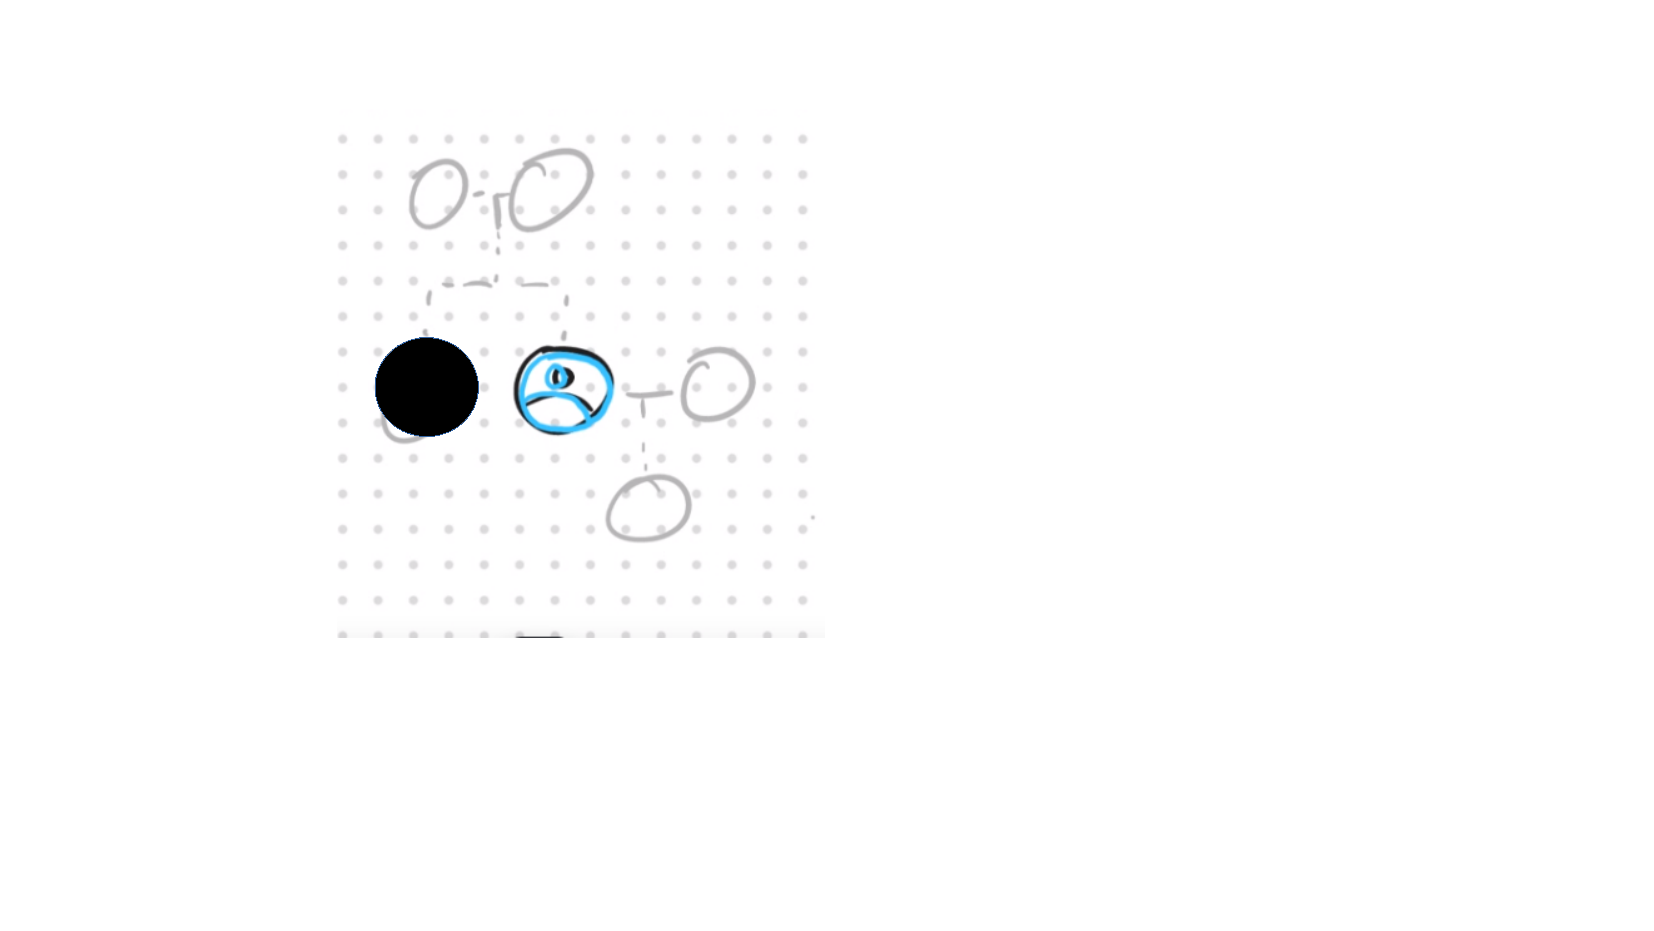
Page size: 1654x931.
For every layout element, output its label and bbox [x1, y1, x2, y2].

text_box [375, 337, 479, 437]
picture [337, 109, 825, 638]
